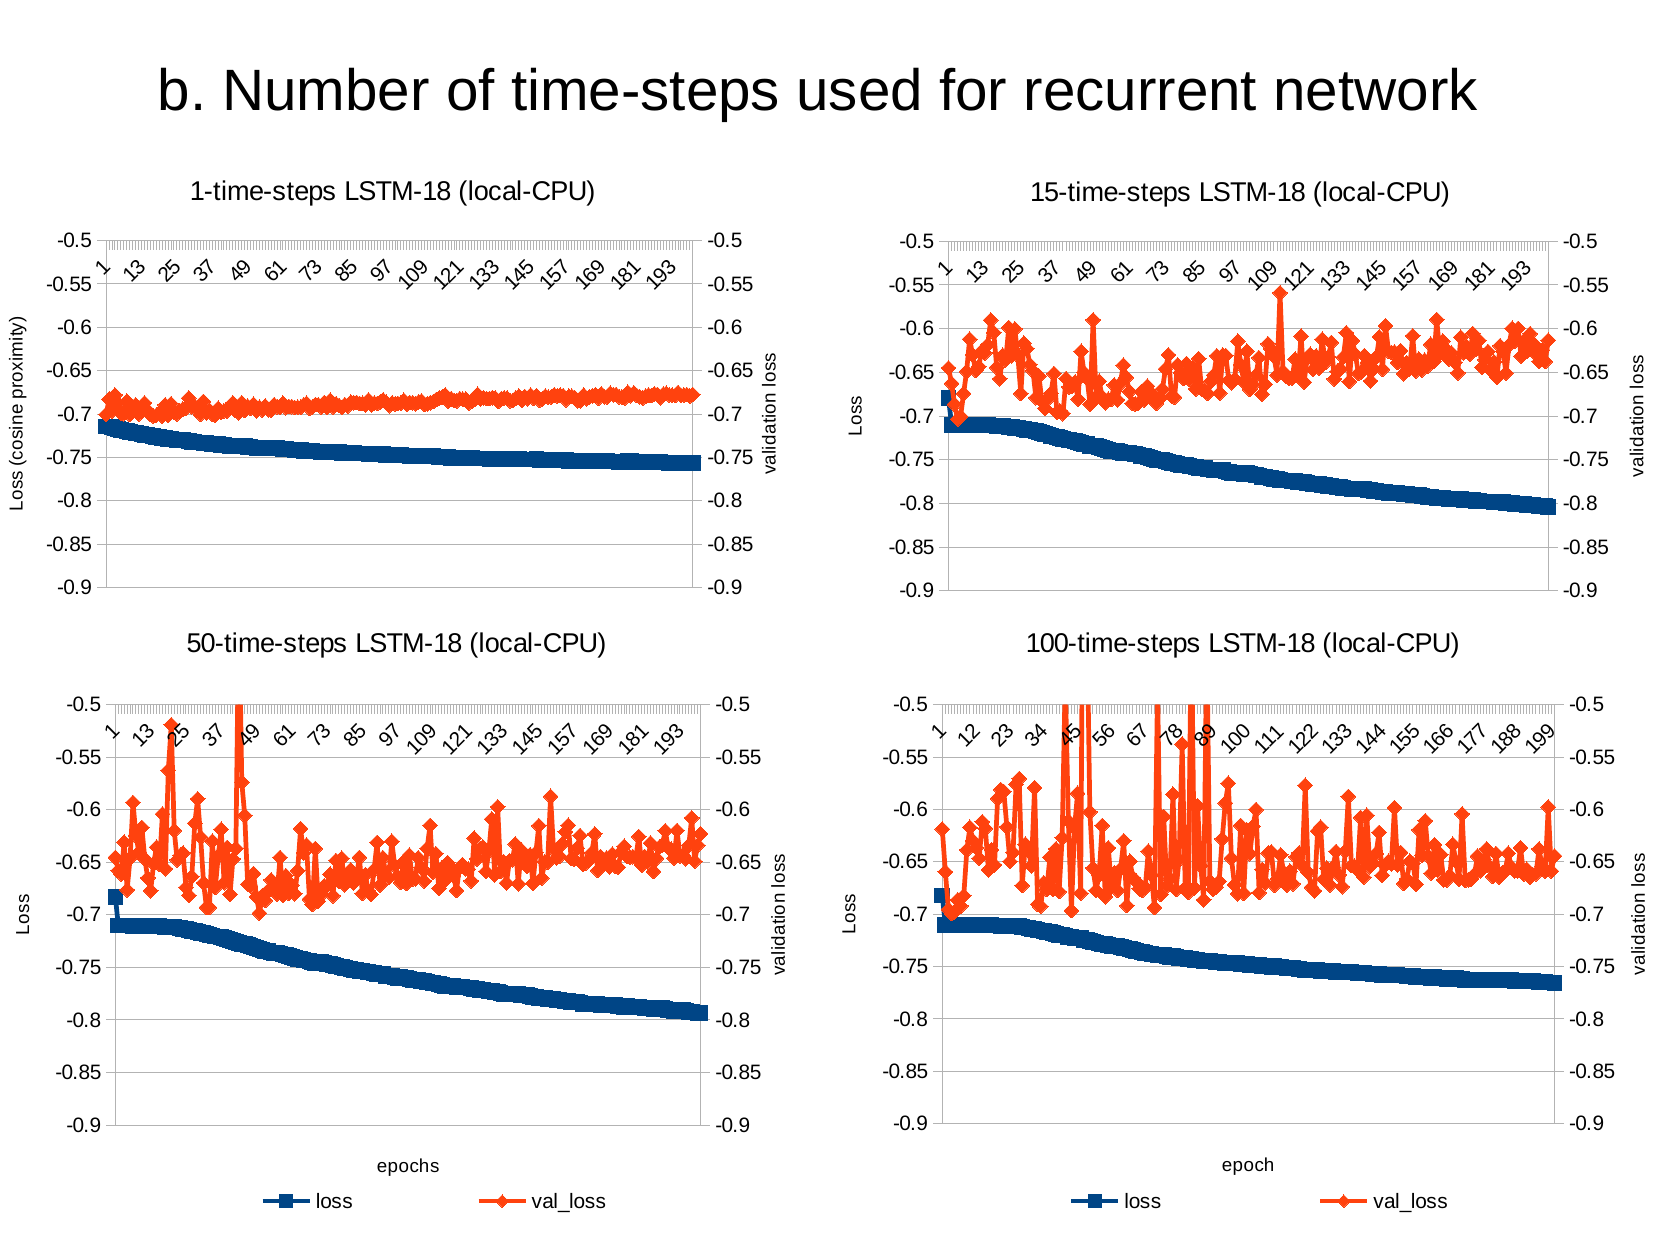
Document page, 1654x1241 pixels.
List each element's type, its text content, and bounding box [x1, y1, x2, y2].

title b. Number of time-steps used for recurrent network [82, 30, 1571, 151]
chart [0, 150, 796, 1241]
chart [827, 150, 1654, 1241]
